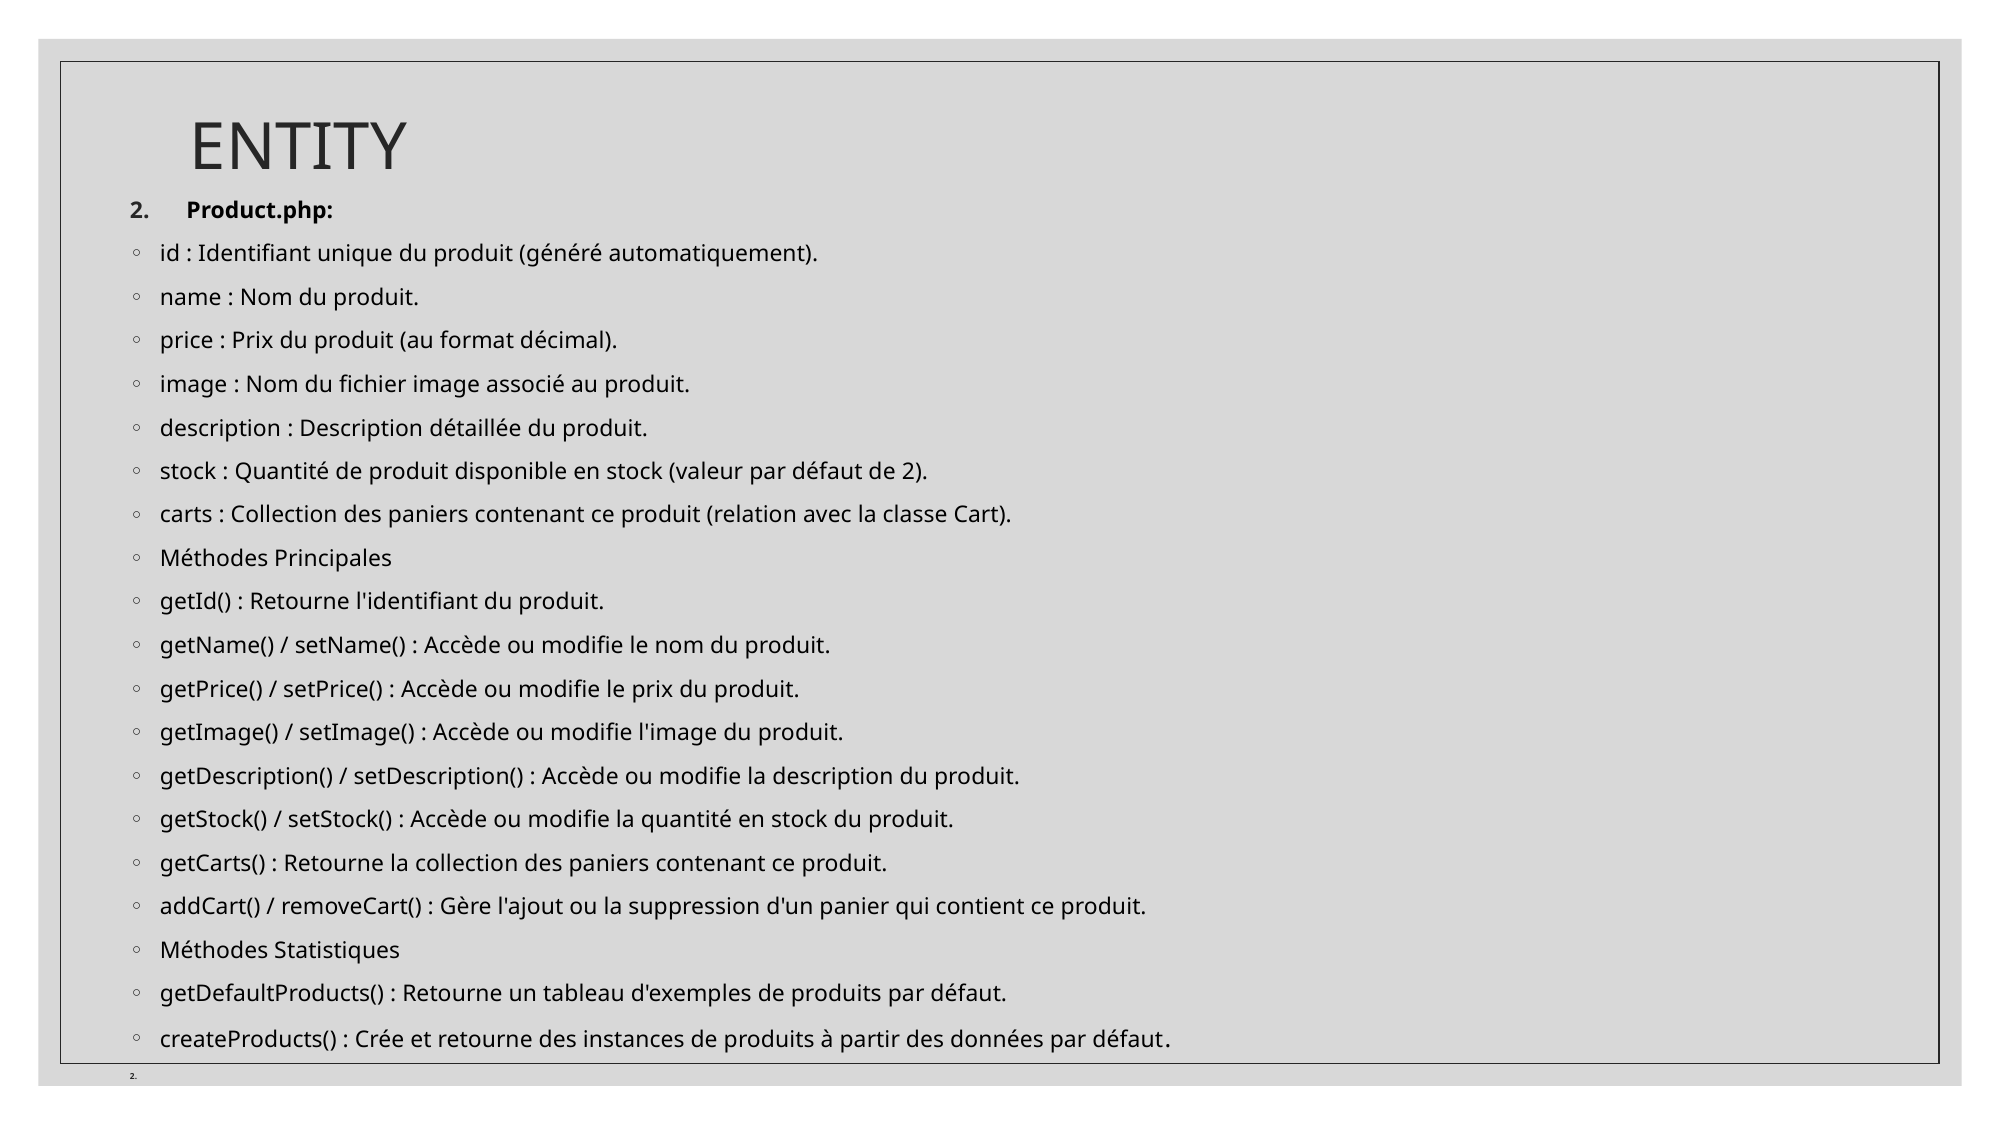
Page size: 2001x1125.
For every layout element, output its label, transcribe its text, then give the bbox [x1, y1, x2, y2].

list Product.php: id : Identifiant unique du produit (généré automatiquement). name : Nom du produit. price : Prix du produit (au format décimal). image : Nom du fichier image associé au produit. description : Description détaillée du produit. stock : Quantité de produit disponible en stock (valeur par défaut de 2). carts : Collection des paniers contenant ce produit (relation avec la classe Cart). Méthodes Principales getId() : Retourne l'identifiant du produit. getName() / setName() : Accède ou modifie le nom du produit. getPrice() / setPrice() : Accède ou modifie le prix du produit. getImage() / setImage() : Accède ou modifie l'image du produit. getDescription() / setDescription() : Accède ou modifie la description du produit. getStock() / setStock() : Accède ou modifie la quantité en stock du produit. getCarts() : Retourne la collection des paniers contenant ce produit. addCart() / removeCart() : Gère l'ajout ou la suppression d'un panier qui contient ce produit. Méthodes Statistiques getDefaultProducts() : Retourne un tableau d'exemples de produits par défaut. createProducts() : Crée et retourne des instances de produits à partir des données par défaut. [114, 191, 1765, 1068]
title ENTITY [174, 105, 1825, 192]
